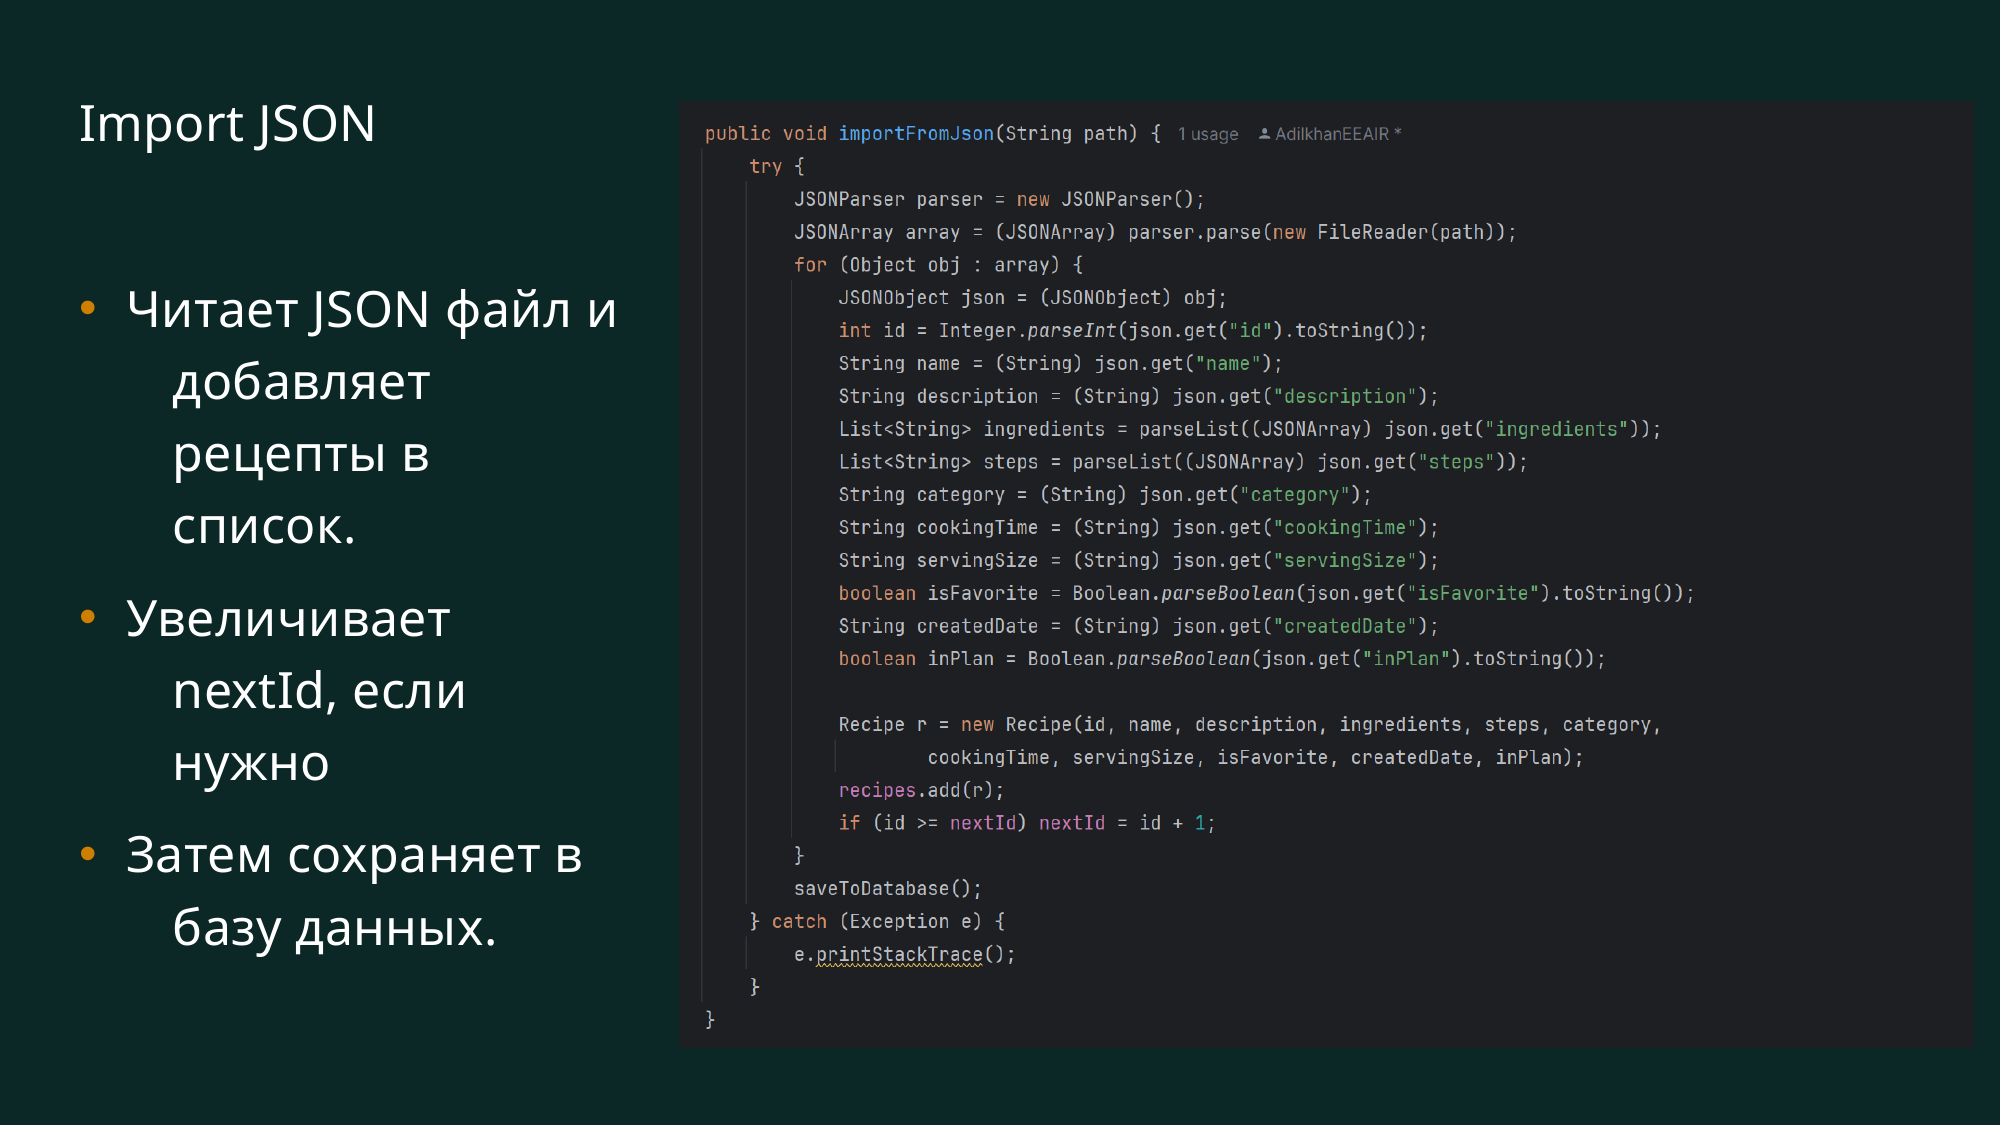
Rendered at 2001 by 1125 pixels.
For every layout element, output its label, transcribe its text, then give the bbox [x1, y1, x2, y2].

picture [679, 101, 1974, 1048]
list Import JSON Читает JSON файл и добавляет рецепты в список. Увеличивает nextId, если нужно Затем сохраняет в базу данных. [79, 79, 628, 1027]
